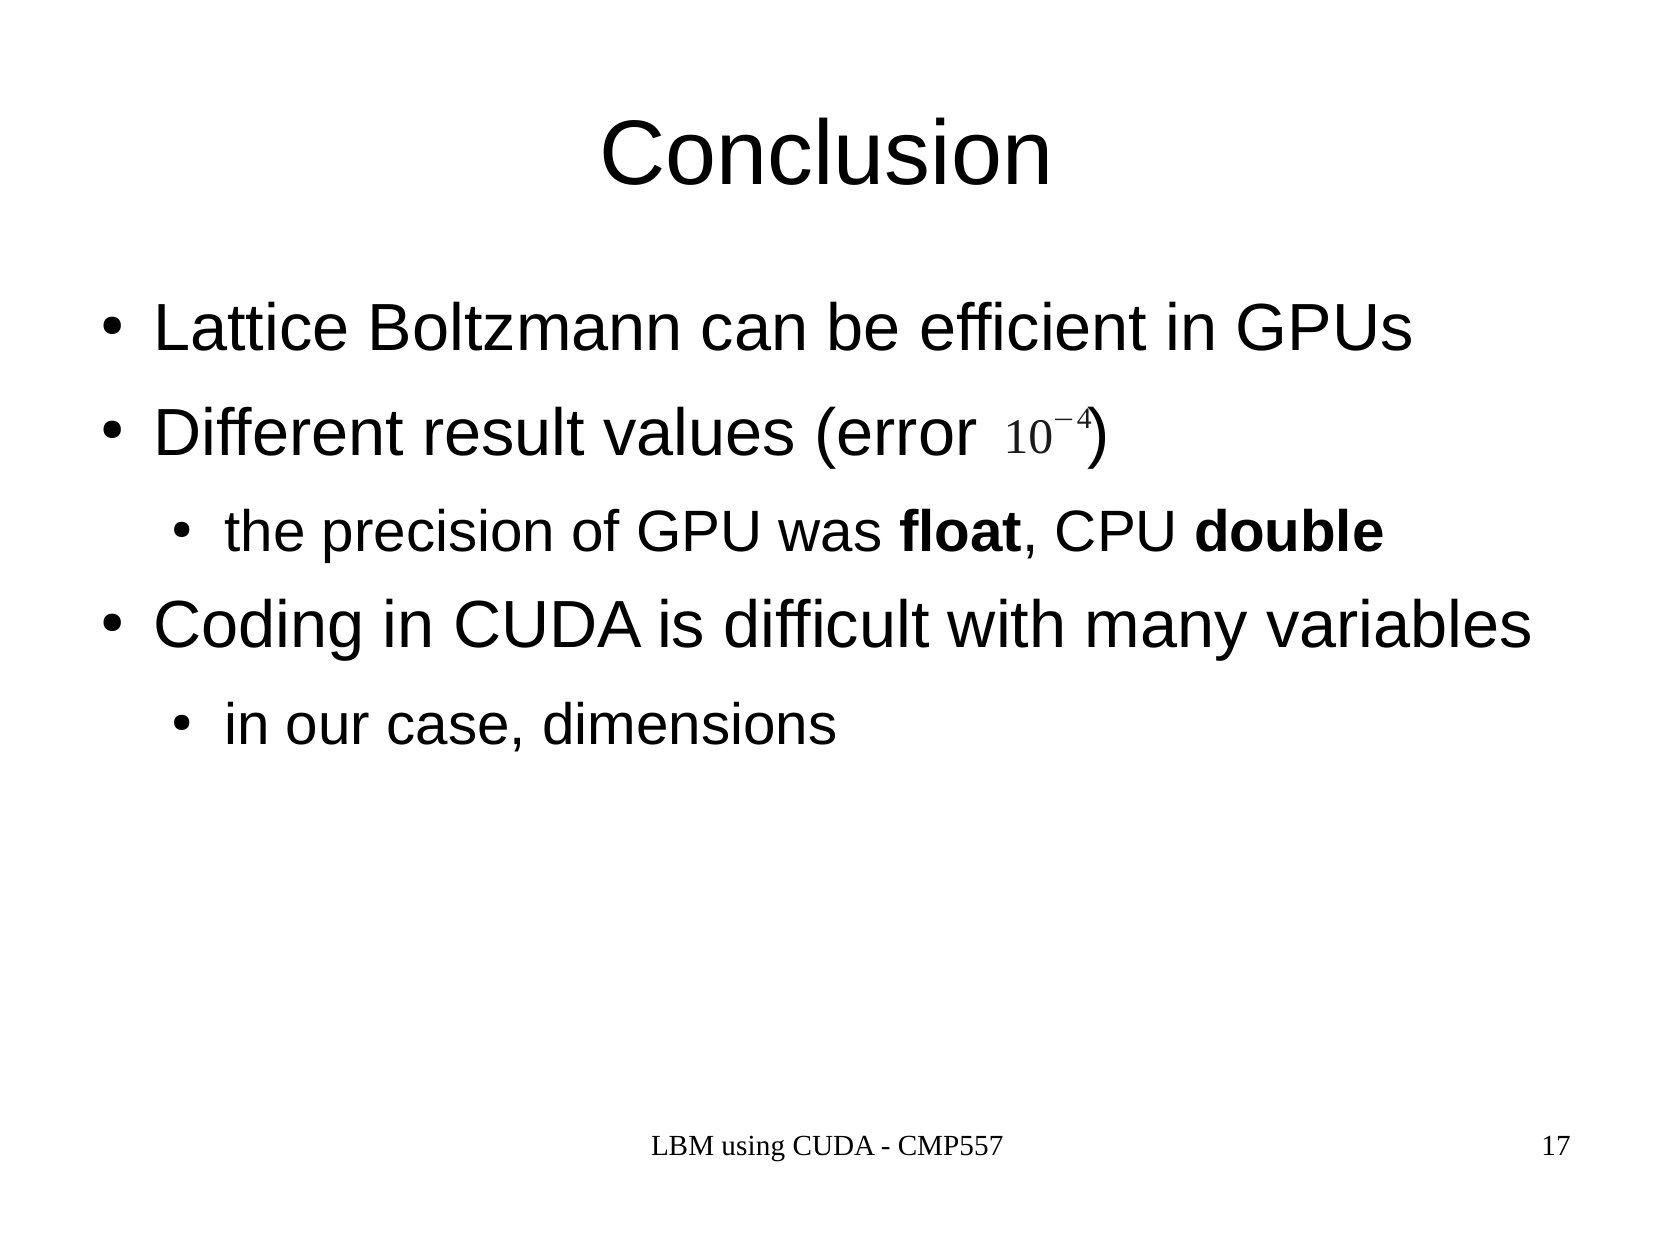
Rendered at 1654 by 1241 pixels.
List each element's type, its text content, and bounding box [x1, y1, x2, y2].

title Conclusion [82, 49, 1571, 257]
list Lattice Boltzmann can be efficient in GPUs Different result values (error ) the precision of GPU was float, CPU double Coding in CUDA is difficult with many variables in our case, dimensions [82, 290, 1571, 1109]
chart [997, 401, 1099, 464]
